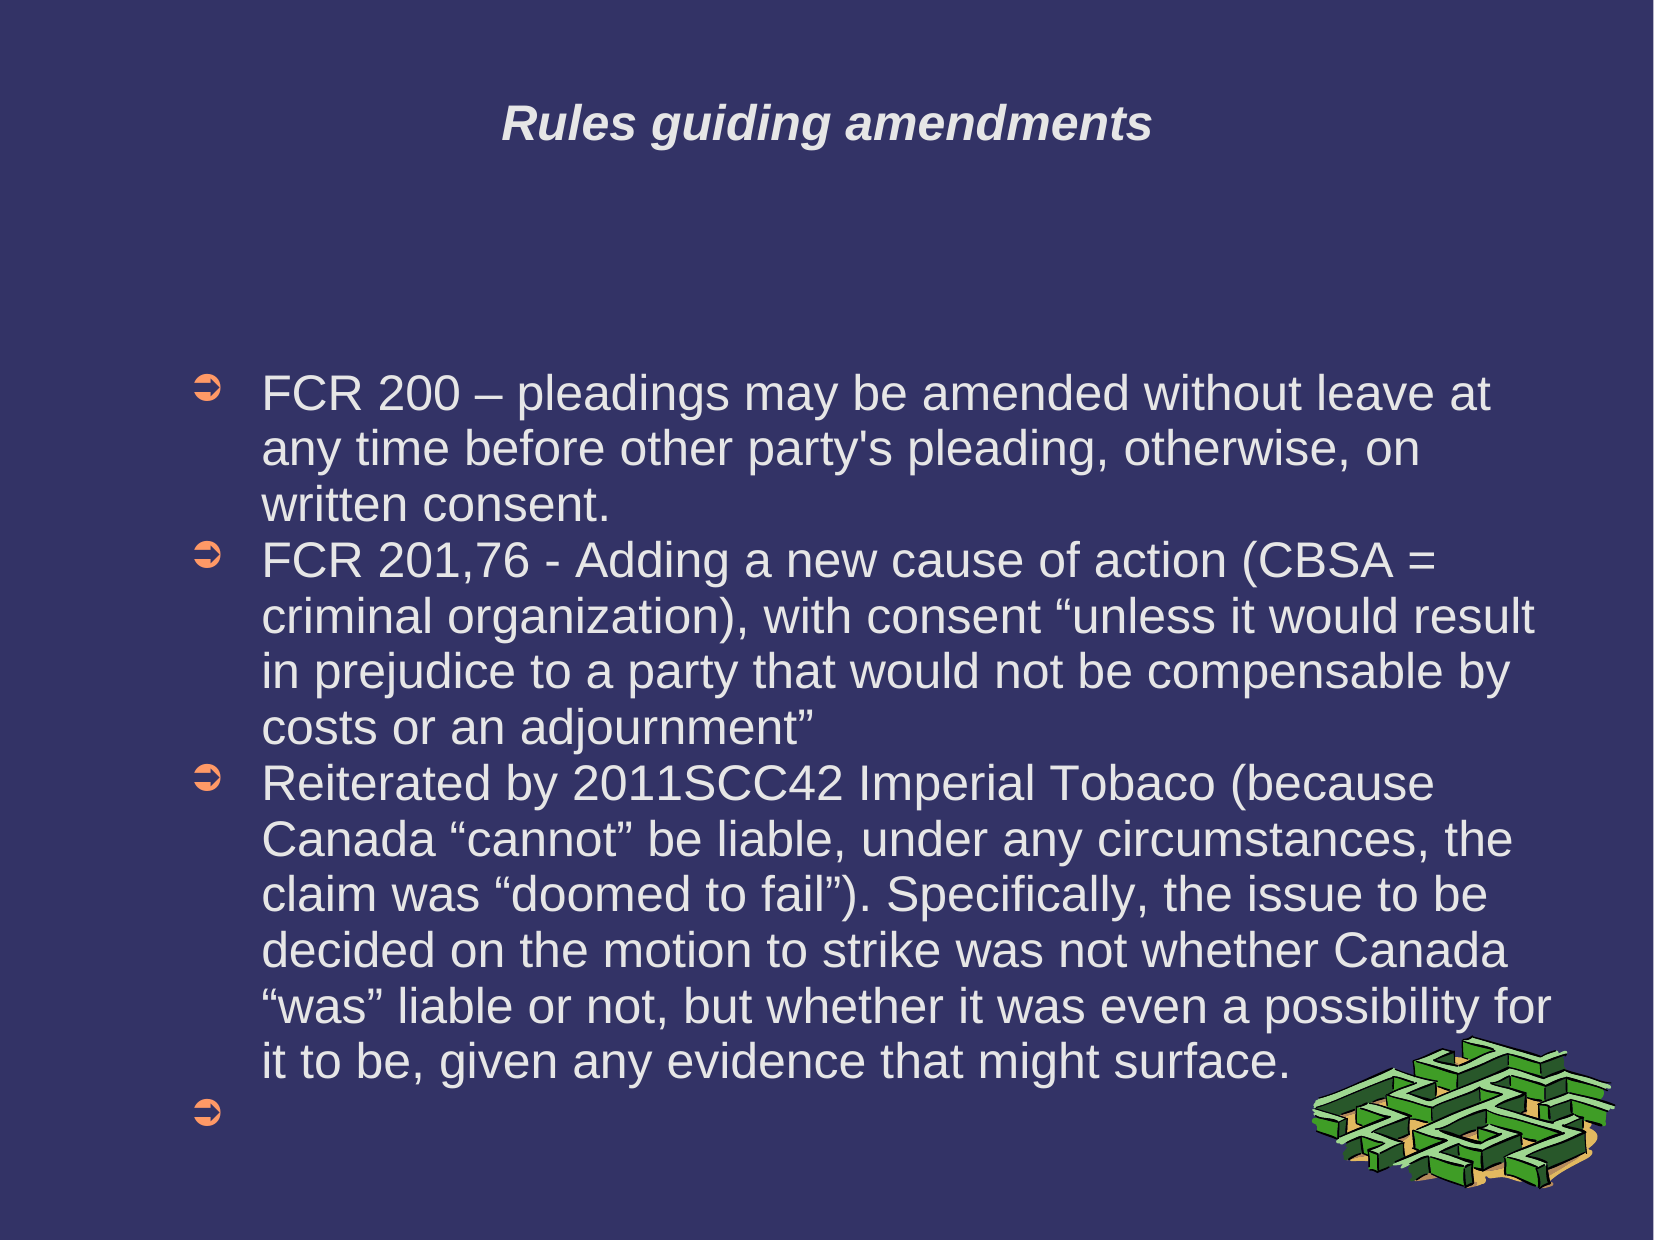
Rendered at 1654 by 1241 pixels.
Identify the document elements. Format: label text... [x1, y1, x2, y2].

title Rules guiding amendments [121, 19, 1534, 227]
list FCR 200 – pleadings may be amended without leave at any time before other party's pleading, otherwise, on written consent. FCR 201,76 - Adding a new cause of action (CBSA = criminal organization), with consent “unless it would result in prejudice to a party that would not be compensable by costs or an adjournment” Reiterated by 2011SCC42 Imperial Tobaco (because Canada “cannot” be liable, under any circumstances, the claim was “doomed to fail”). Specifically, the issue to be decided on the motion to strike was not whether Canada “was” liable or not, but whether it was even a possibility for it to be, given any evidence that might surface. [178, 364, 1570, 1147]
